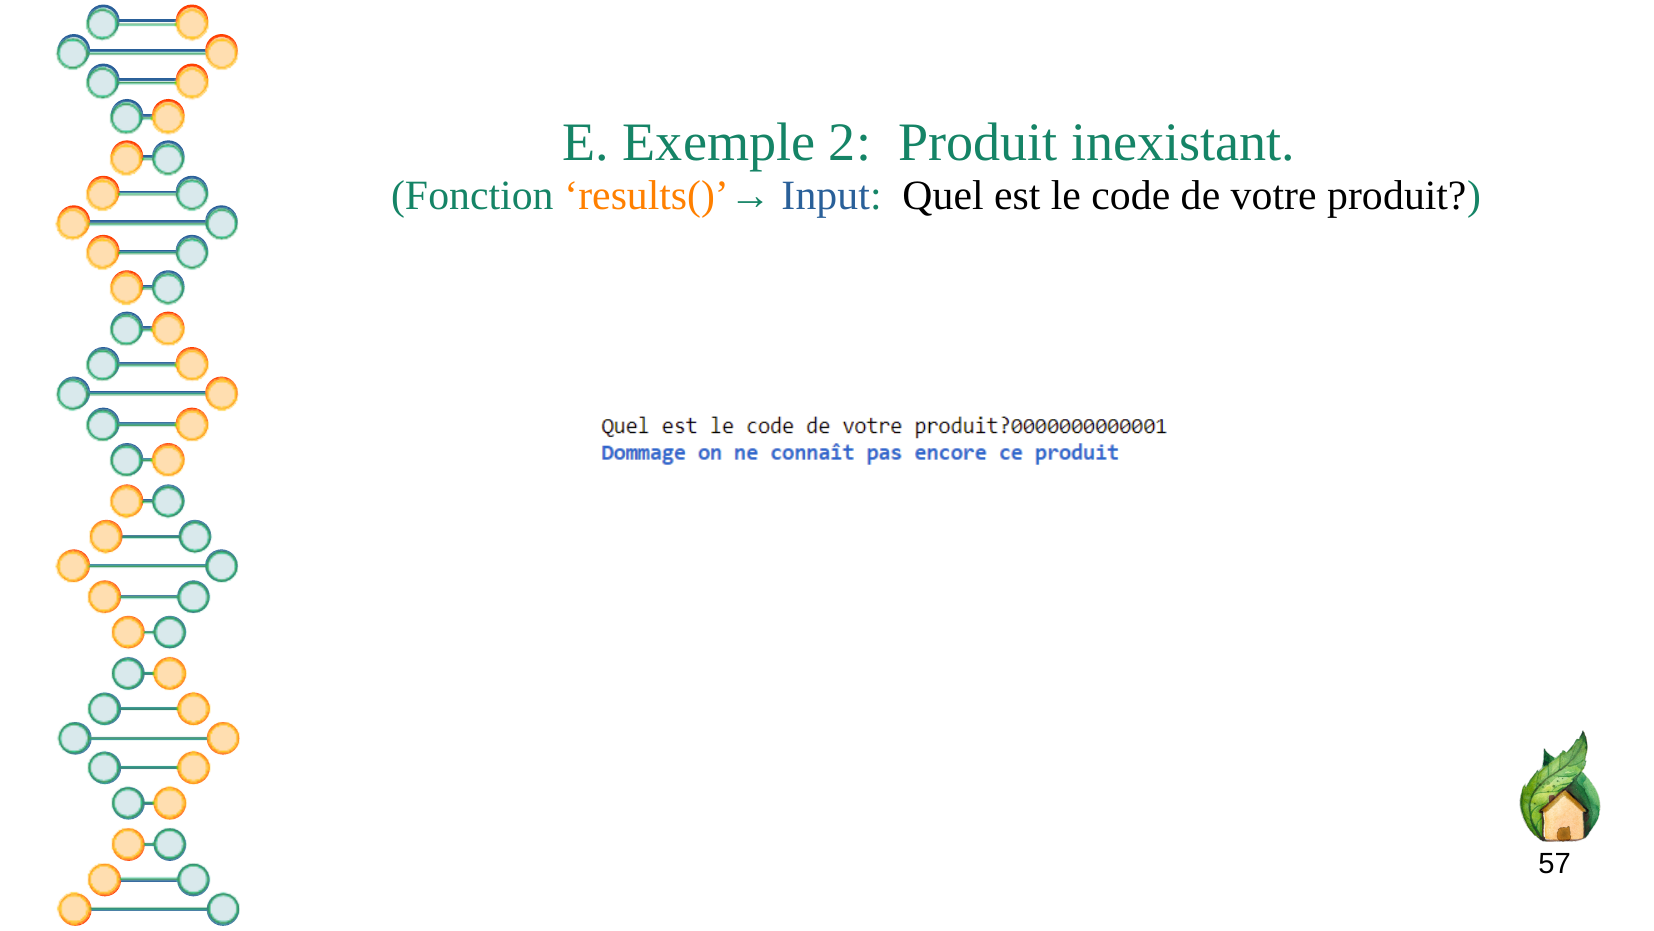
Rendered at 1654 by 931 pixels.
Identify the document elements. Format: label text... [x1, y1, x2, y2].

picture [590, 413, 1198, 475]
title E. Exemple 2: Produit inexistant. (Fonction ‘results()’→ Input: Quel est le code de votre produit?) [351, 88, 1565, 243]
picture [1500, 726, 1619, 845]
picture [0, 0, 351, 931]
